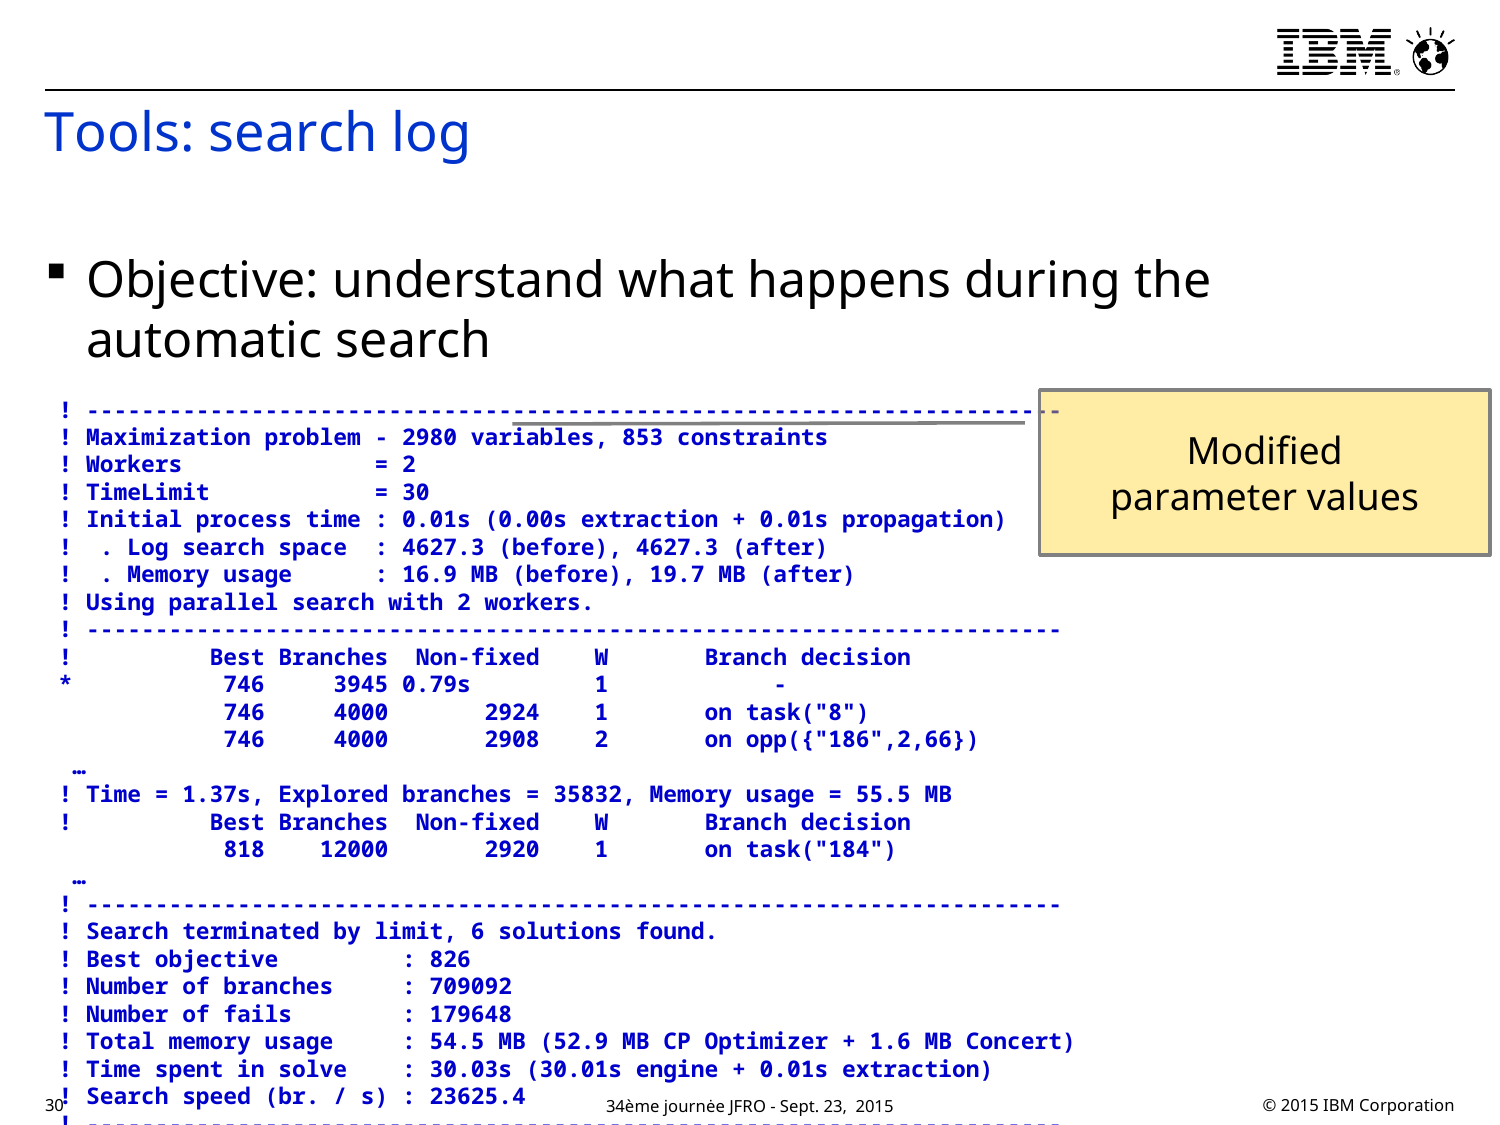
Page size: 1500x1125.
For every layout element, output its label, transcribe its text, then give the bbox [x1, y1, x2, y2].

title Tools: search log [29, 97, 1455, 203]
picture [1260, 10, 1468, 90]
text_box Modified parameter values [1040, 390, 1490, 555]
list Objective: understand what happens during the automatic search ! ----------------------------------------------------------------------- ! Maximization problem - 2980 variables, 853 constraints ! Workers = 2 ! TimeLimit = 30 ! Initial process time : 0.01s (0.00s extraction + 0.01s propagation) ! . Log search space : 4627.3 (before), 4627.3 (after) ! . Memory usage : 16.9 MB (before), 19.7 MB (after) ! Using parallel search with 2 workers. ! ----------------------------------------------------------------------- ! Best Branches Non-fixed W Branch decision * 746 3945 0.79s 1 - 746 4000 2924 1 on task("8") 746 4000 2908 2 on opp({"186",2,66}) … ! Time = 1.37s, Explored branches = 35832, Memory usage = 55.5 MB ! Best Branches Non-fixed W Branch decision 818 12000 2920 1 on task("184") … ! ----------------------------------------------------------------------- ! Search terminated by limit, 6 solutions found. ! Best objective : 826 ! Number of branches : 709092 ! Number of fails : 179648 ! Total memory usage : 54.5 MB (52.9 MB CP Optimizer + 1.6 MB Concert) ! Time spent in solve : 30.03s (30.01s engine + 0.01s extraction) ! Search speed (br. / s) : 23625.4 ! ----------------------------------------------------------------------- [29, 239, 1455, 1085]
